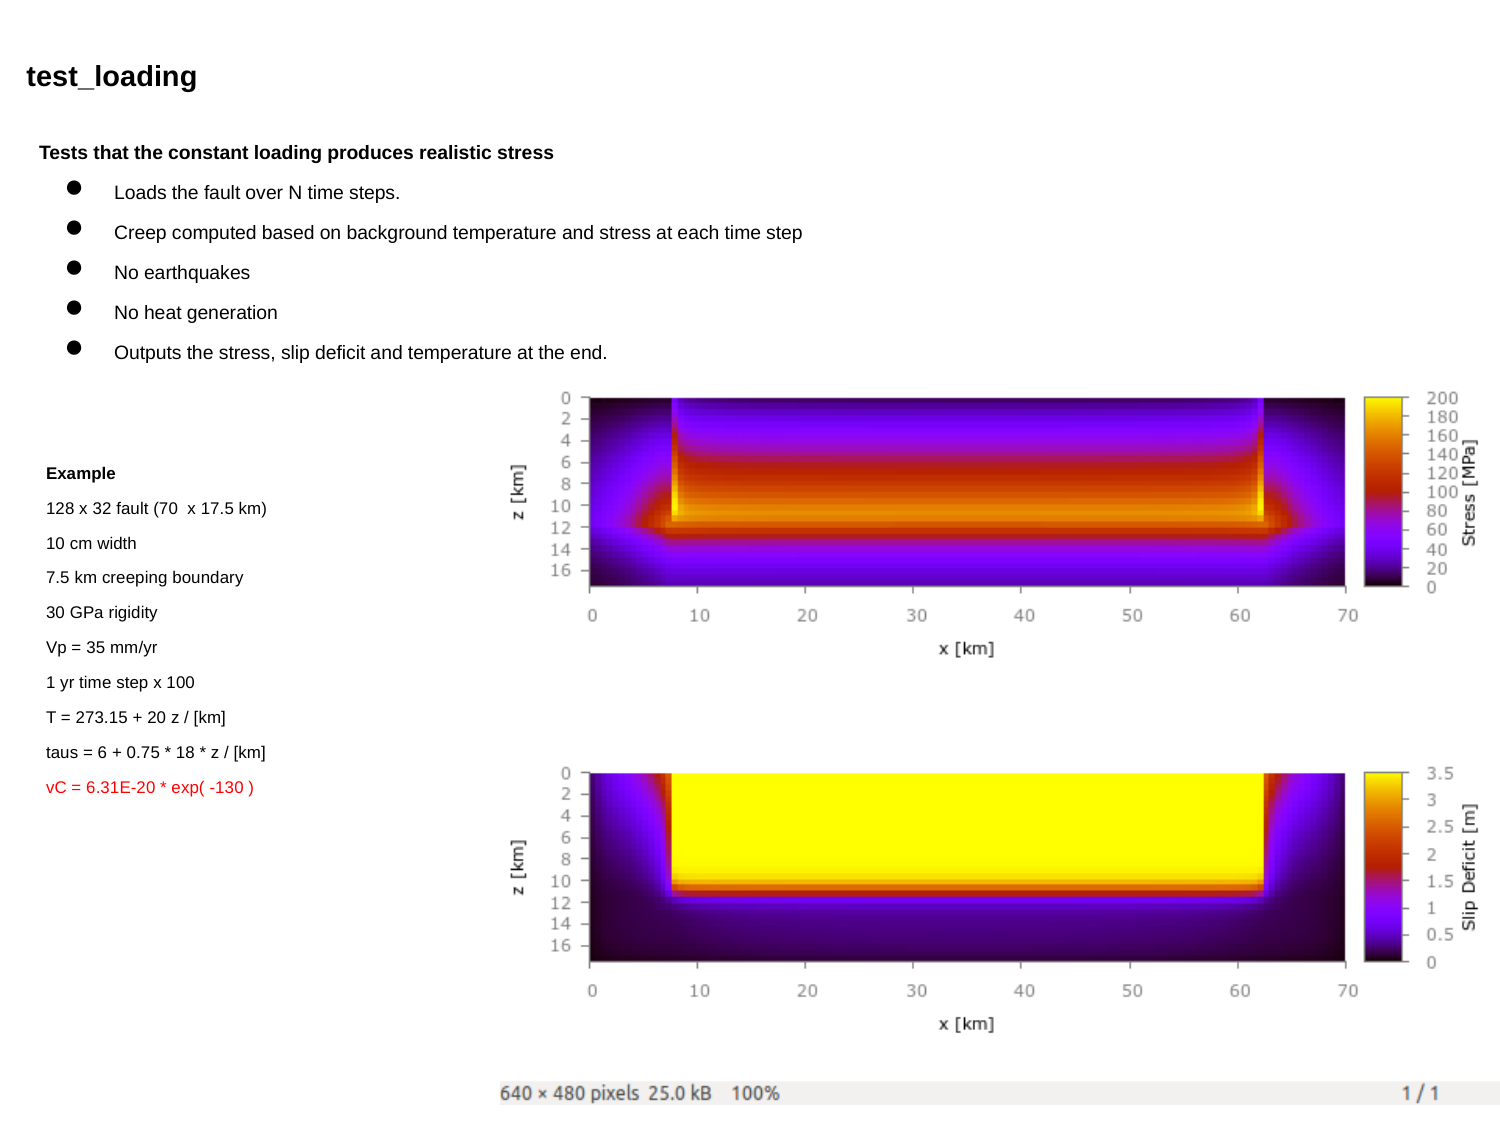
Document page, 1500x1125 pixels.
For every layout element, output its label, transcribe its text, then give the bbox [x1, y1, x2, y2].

picture [500, 331, 1500, 1105]
title test_loading [11, 19, 1086, 112]
list Tests that the constant loading produces realistic stress Loads the fault over N time steps. Creep computed based on background temperature and stress at each time step No earthquakes No heat generation Outputs the stress, slip deficit and temperature at the end. [24, 111, 1086, 355]
list Example 128 x 32 fault (70 x 17.5 km) 10 cm width 7.5 km creeping boundary 30 GPa rigidity Vp = 35 mm/yr 1 yr time step x 100 T = 273.15 + 20 z / [km] taus = 6 + 0.75 * 18 * z / [km] vC = 6.31E-20 * exp( -130 ) [31, 435, 473, 1024]
